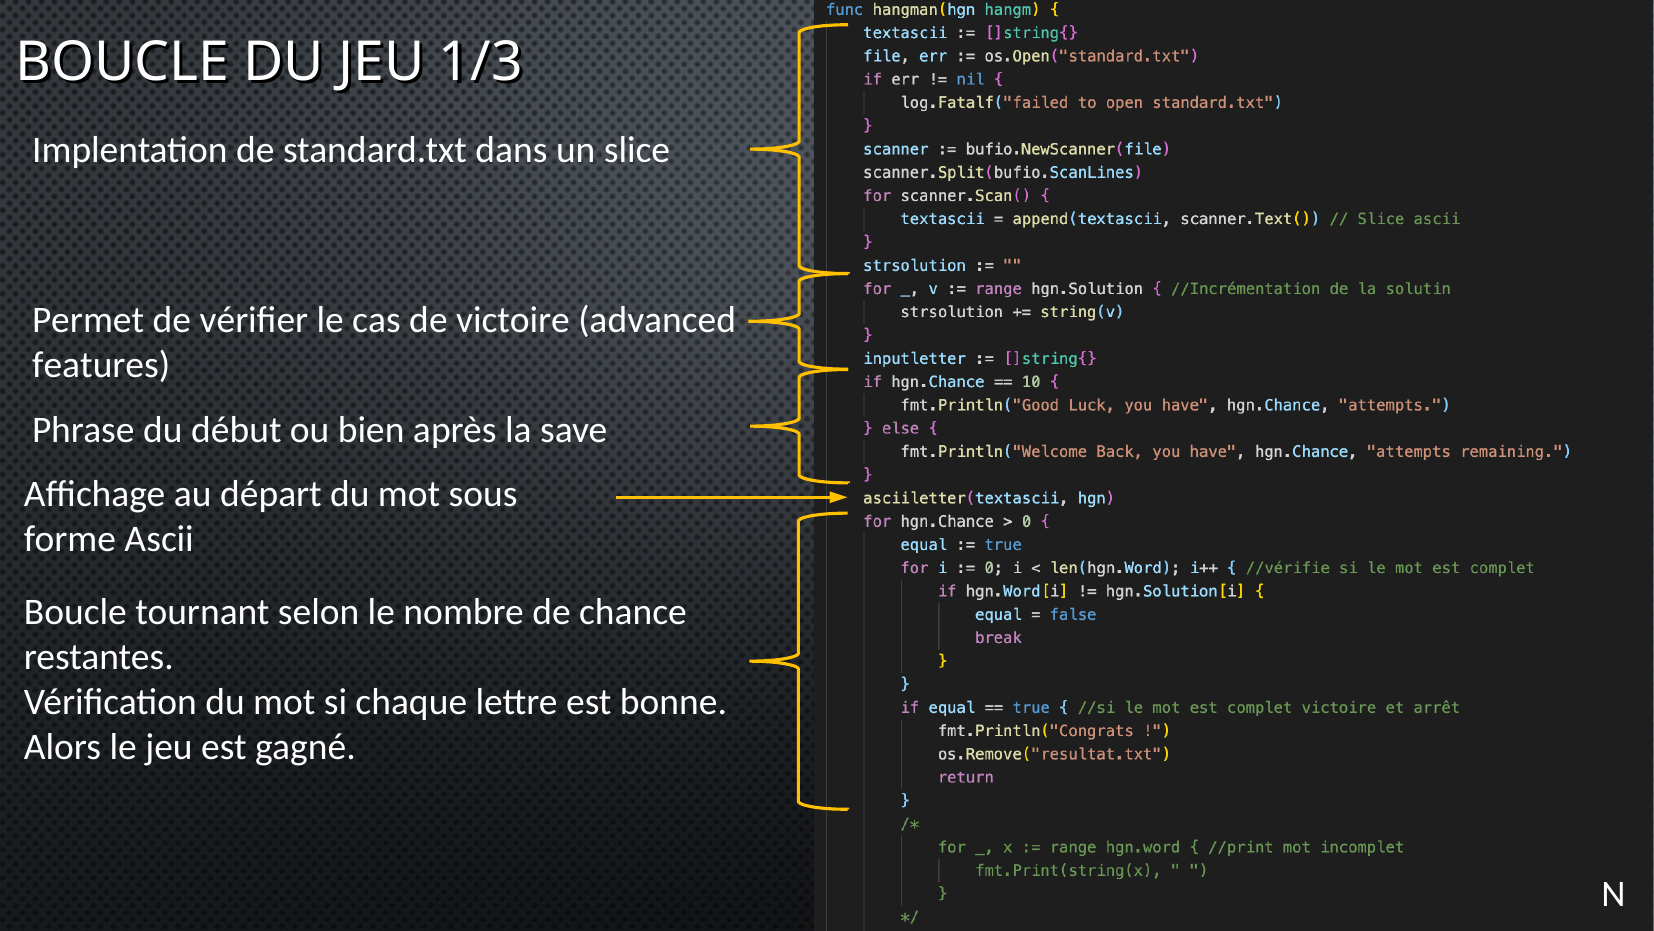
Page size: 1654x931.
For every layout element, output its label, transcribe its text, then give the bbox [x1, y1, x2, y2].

title Boucle du jeu 1/3 [0, 0, 549, 132]
text_box Boucle tournant selon le nombre de chance restantes. Vérification du mot si chaque lettre est bonne. Alors le jeu est gagné. [8, 579, 768, 777]
text_box Phrase du début ou bien après la save [17, 397, 630, 458]
text_box Implentation de standard.txt dans un slice [17, 117, 694, 178]
text_box Affichage au départ du mot sous forme Ascii [8, 461, 610, 568]
text_box N [1586, 861, 1641, 922]
picture [0, 0, 1654, 931]
text_box Permet de vérifier le cas de victoire (advanced features) [17, 287, 768, 394]
